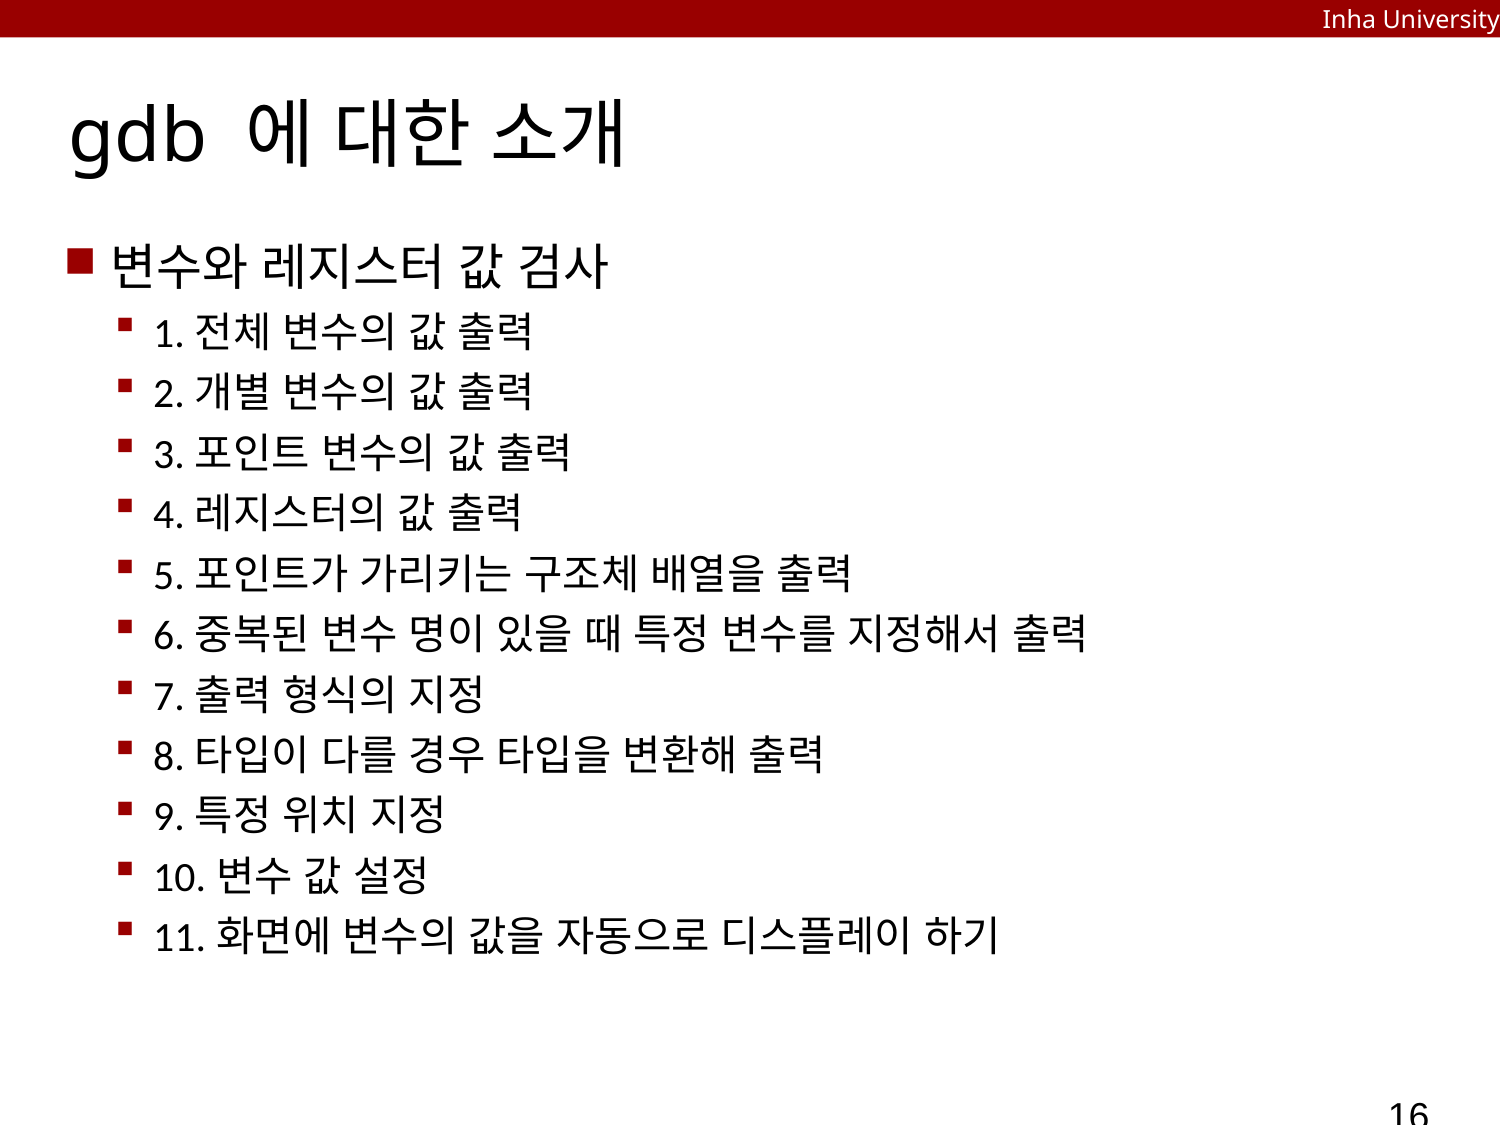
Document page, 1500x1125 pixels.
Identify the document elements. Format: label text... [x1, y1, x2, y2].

list 변수와 레지스터 값 검사 1.전체 변수의 값 출력 2.개별 변수의 값 출력 3.포인트 변수의 값 출력 4.레지스터의 값 출력 5.포인트가 가리키는 구조체 배열을 출력 6.중복된 변수 명이 있을 때 특정 변수를 지정해서 출력 7.출력 형식의 지정 8.타입이 다를 경우 타입을 변환해 출력 9.특정 위치 지정 10.변수 값 설정 11.화면에 변수의 값을 자동으로 디스플레이 하기 [62, 229, 1438, 1050]
title gdb 에 대한 소개 [62, 41, 1438, 221]
text_box [0, 0, 1500, 38]
text_box Inha University [1322, 3, 1500, 33]
